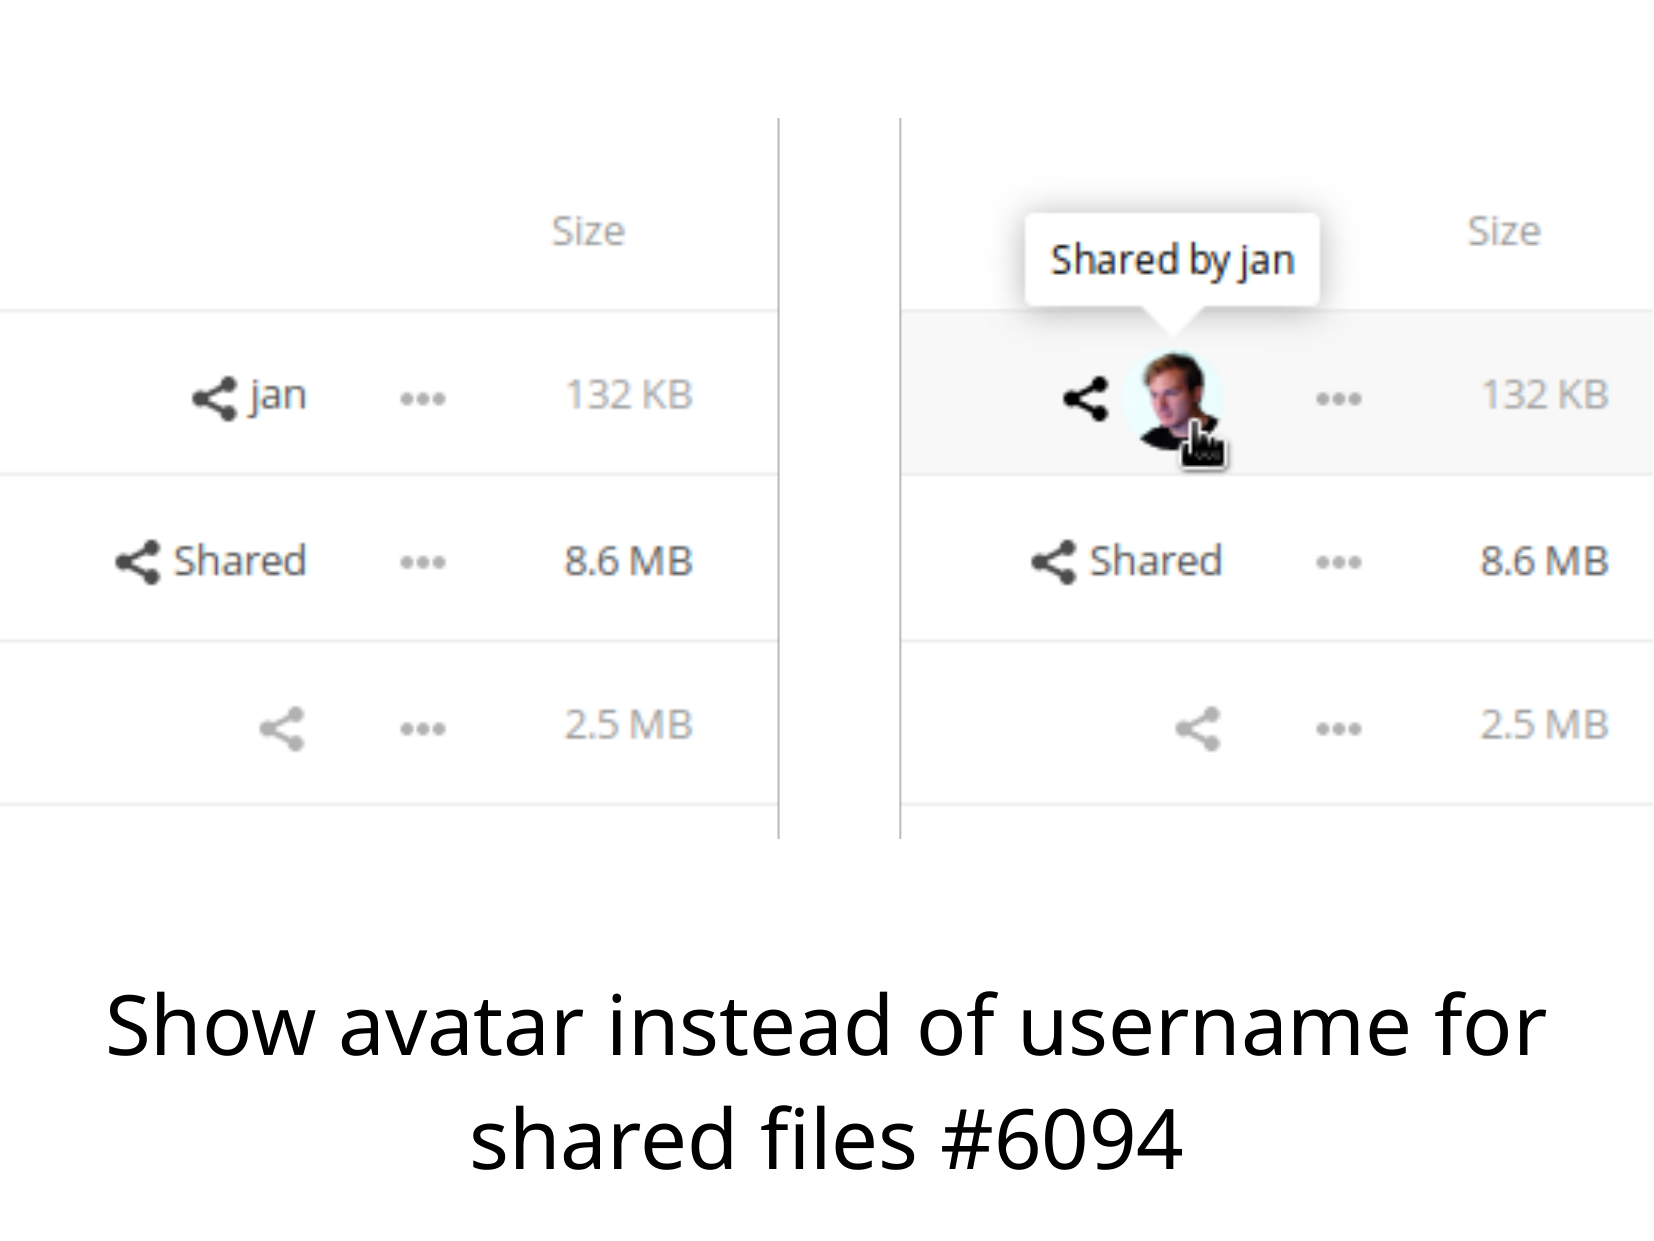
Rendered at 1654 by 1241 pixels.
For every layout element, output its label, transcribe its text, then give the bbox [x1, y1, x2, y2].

title Show avatar instead of username for shared files #6094 [82, 967, 1572, 1194]
picture [0, 118, 1653, 839]
